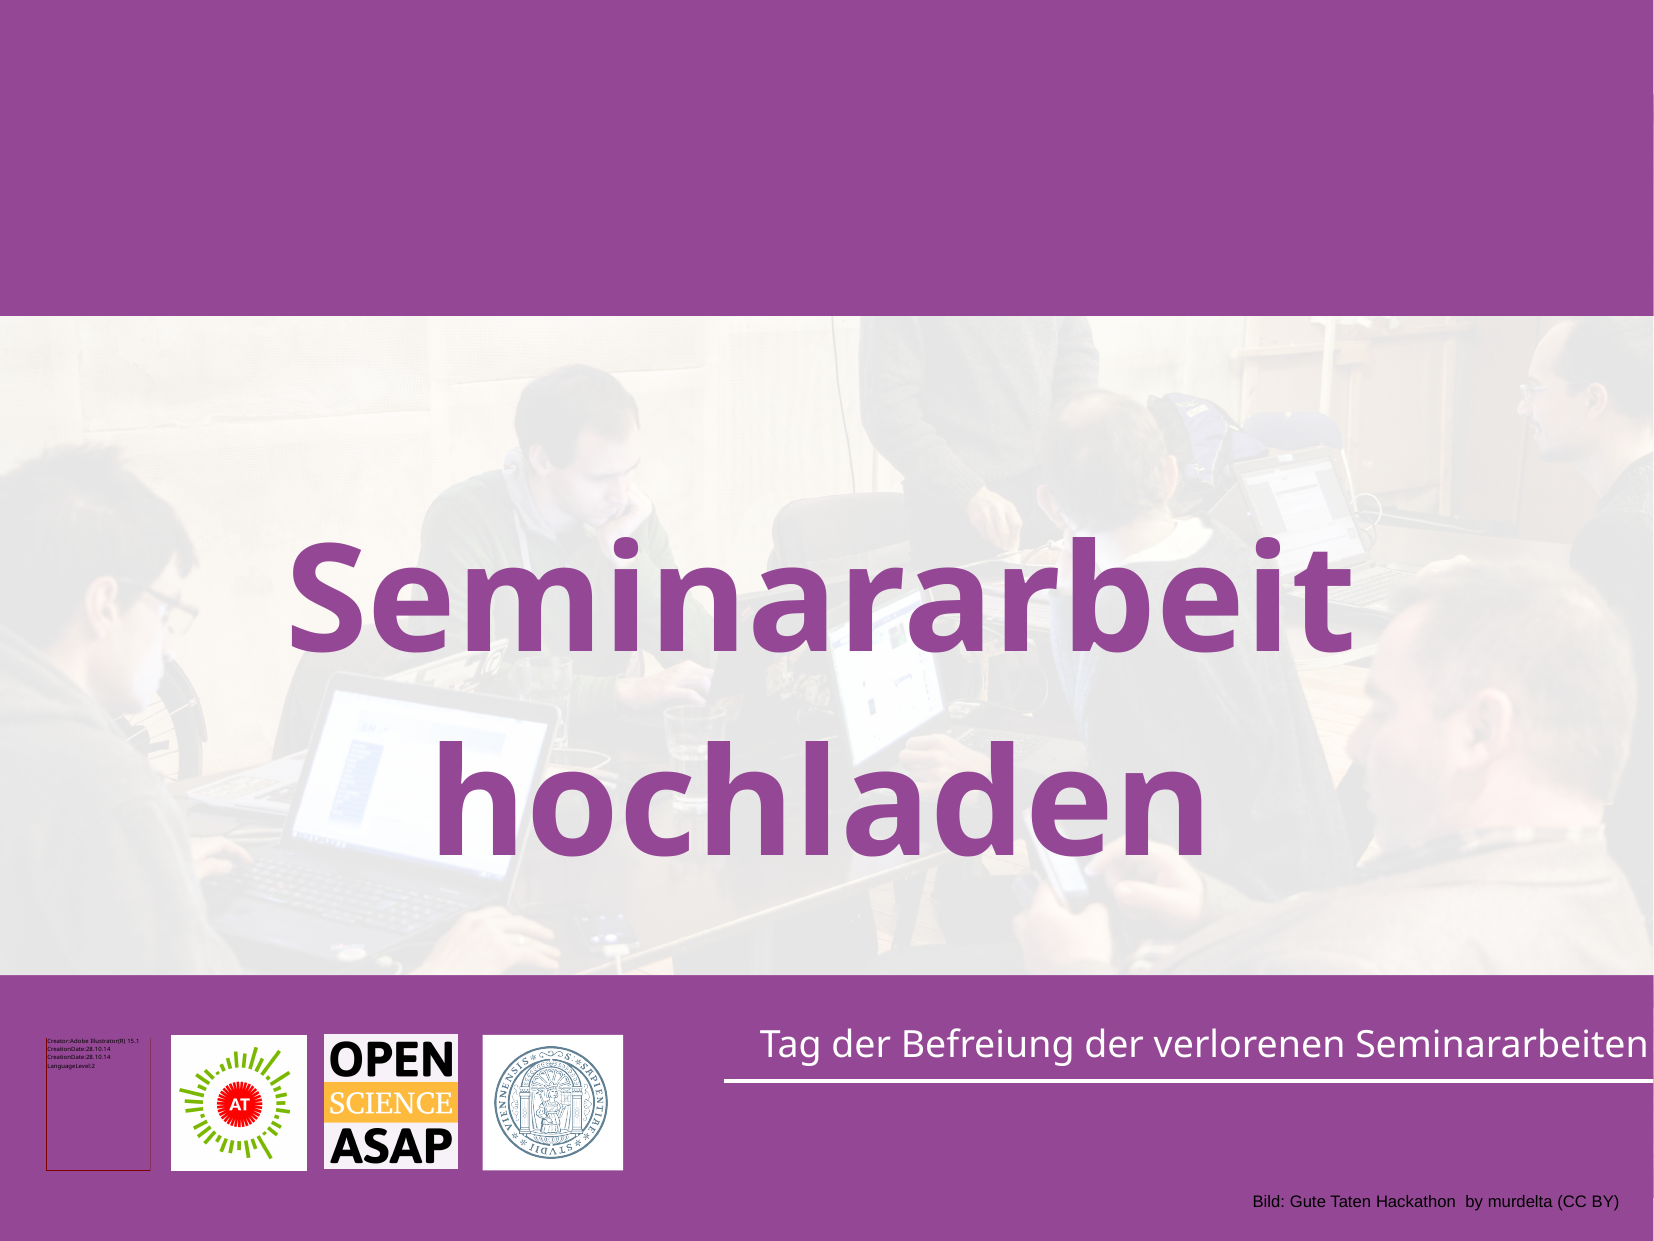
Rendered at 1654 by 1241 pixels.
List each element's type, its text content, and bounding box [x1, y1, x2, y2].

text_box Tag der Befreiung der verlorenen Seminararbeiten [745, 1010, 1631, 1068]
picture [45, 1039, 151, 1171]
text_box [0, 0, 1654, 1241]
picture [324, 1034, 458, 1169]
text_box Bild: Gute Taten Hackathon by murdelta (CC BY) [615, 1185, 1636, 1219]
text_box Seminararbeit hochladen [48, 483, 1594, 836]
picture [494, 1046, 608, 1159]
picture [171, 1035, 307, 1171]
